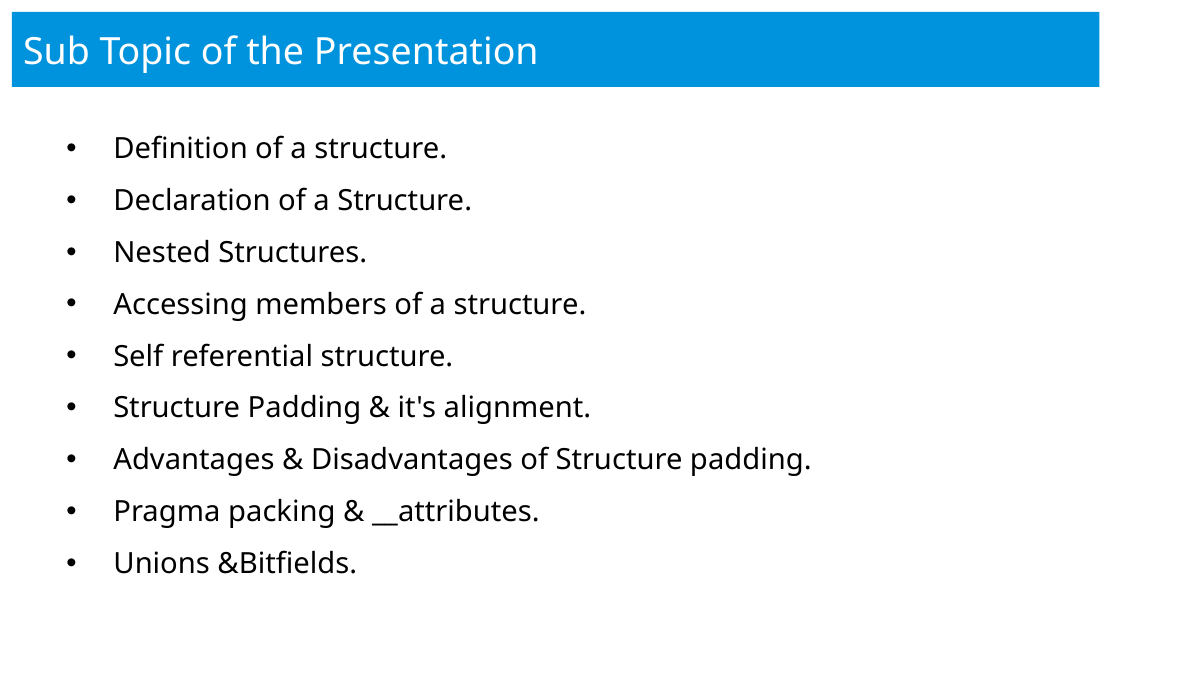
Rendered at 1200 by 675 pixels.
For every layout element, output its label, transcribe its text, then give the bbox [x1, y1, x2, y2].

title Sub Topic of the Presentation [11, 11, 1100, 87]
text_box Definition of a structure. Declaration of a Structure. Nested Structures. Accessing members of a structure. Self referential structure. Structure Padding & it's alignment. Advantages & Disadvantages of Structure padding. Pragma packing & __attributes. Unions &Bitfields. [51, 119, 1134, 628]
